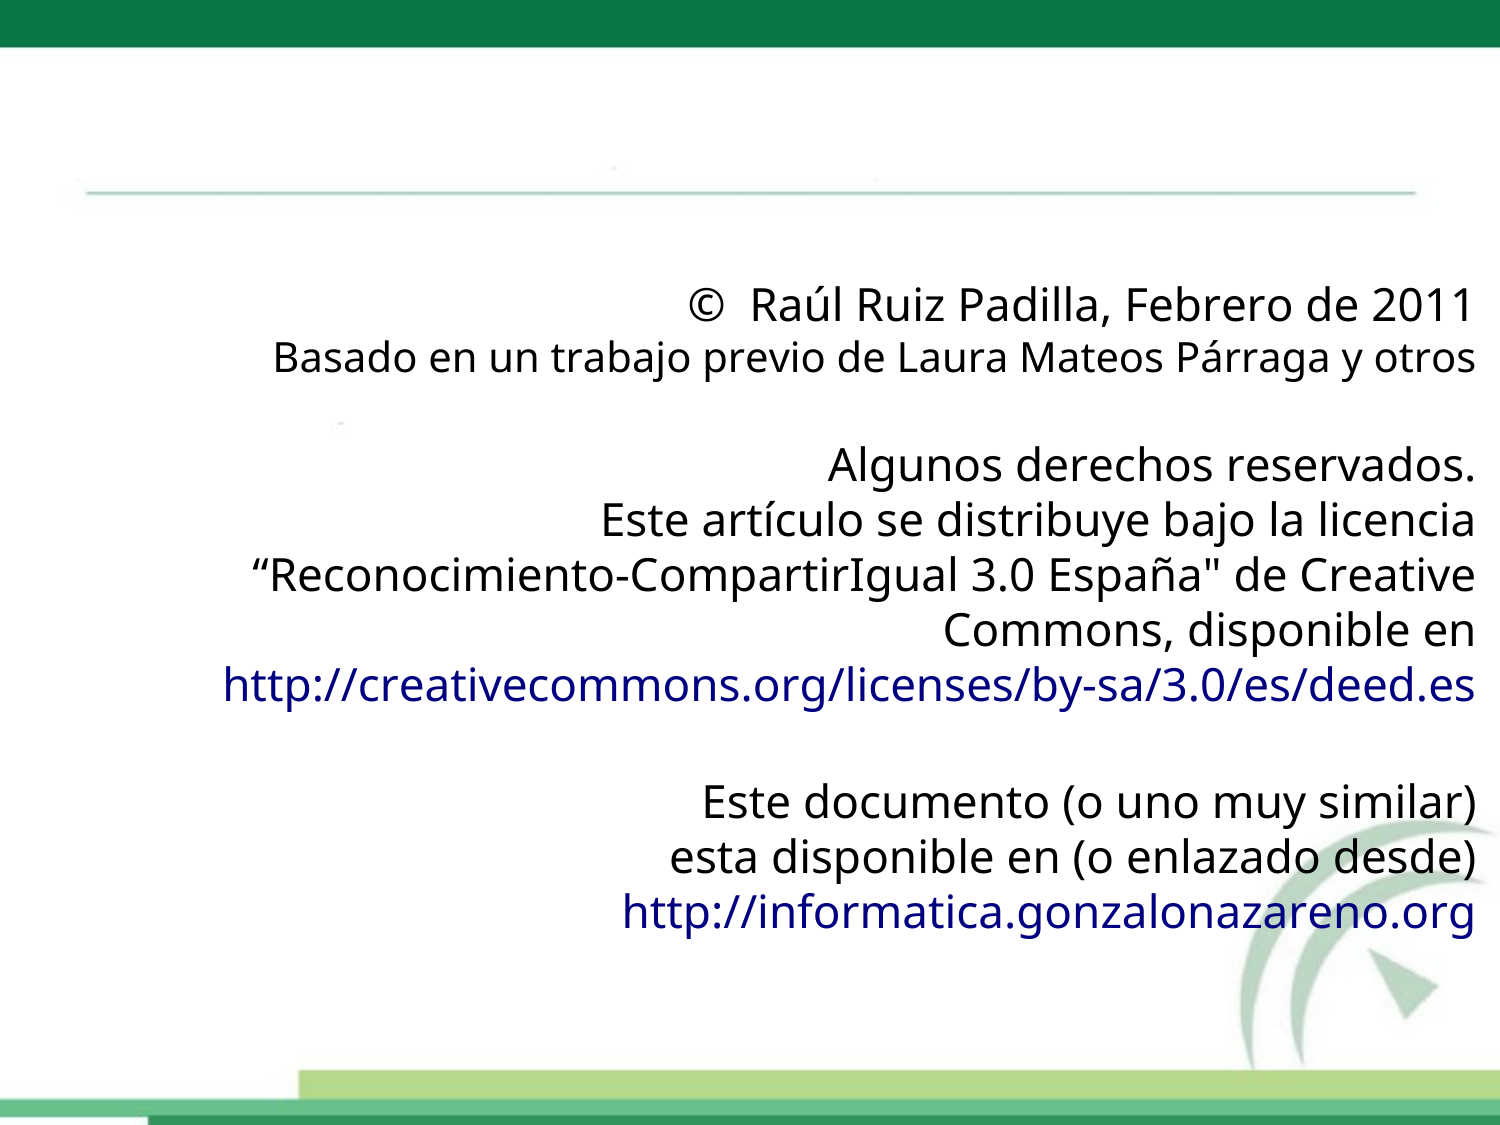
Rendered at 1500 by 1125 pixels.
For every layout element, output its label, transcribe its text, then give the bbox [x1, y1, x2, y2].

title [80, 53, 1431, 242]
text_box © Raúl Ruiz Padilla, Febrero de 2011 Basado en un trabajo previo de Laura Mateos Párraga y otros Algunos derechos reservados. Este artículo se distribuye bajo la licencia “Reconocimiento-CompartirIgual 3.0 España" de Creative Commons, disponible en http://creativecommons.org/licenses/by-sa/3.0/es/deed.es Este documento (o uno muy similar) esta disponible en (o enlazado desde) http://informatica.gonzalonazareno.org [118, 213, 1492, 1048]
picture [0, 0, 1500, 1125]
